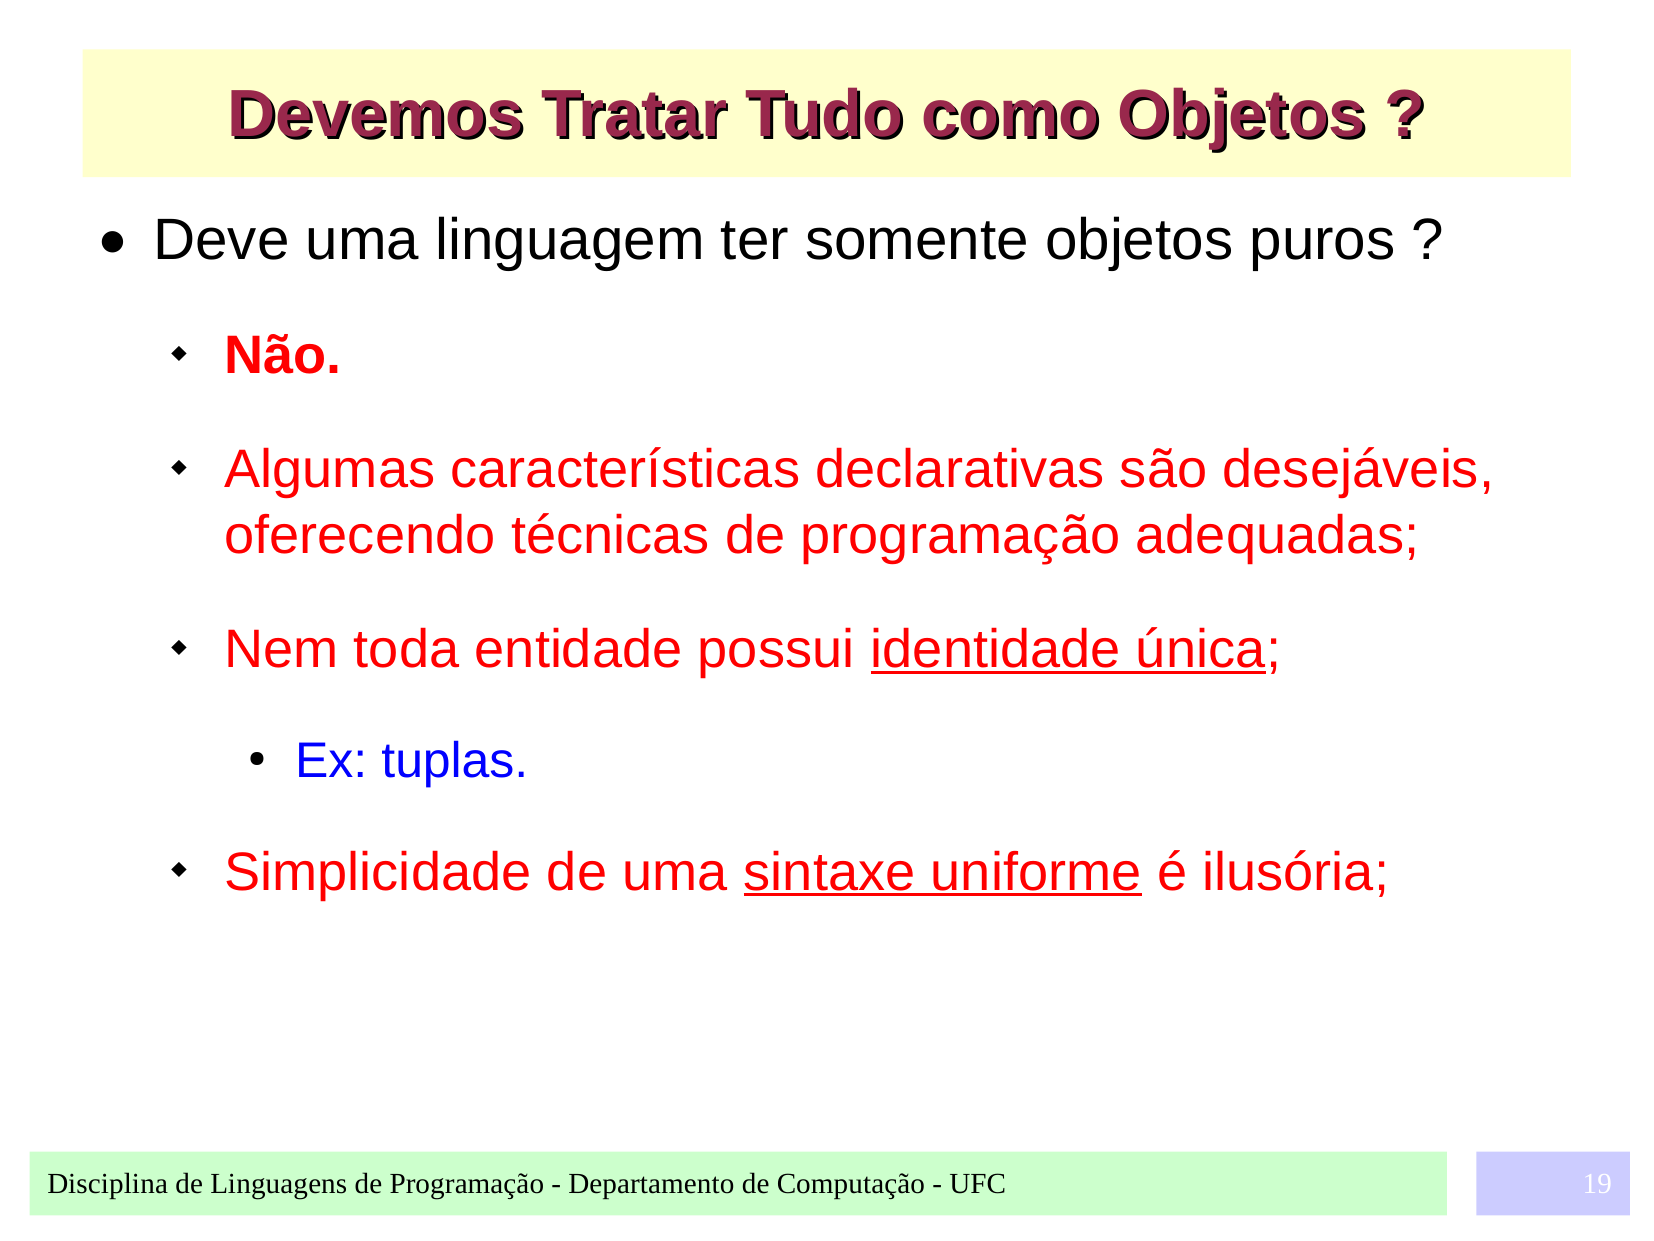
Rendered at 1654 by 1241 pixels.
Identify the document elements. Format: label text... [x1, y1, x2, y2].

title Devemos Tratar Tudo como Objetos ? [82, 49, 1571, 178]
list Deve uma linguagem ter somente objetos puros ? Não. Algumas características declarativas são desejáveis, oferecendo técnicas de programação adequadas; Nem toda entidade possui identidade única; Ex: tuplas. Simplicidade de uma sintaxe uniforme é ilusória; [82, 206, 1571, 1152]
